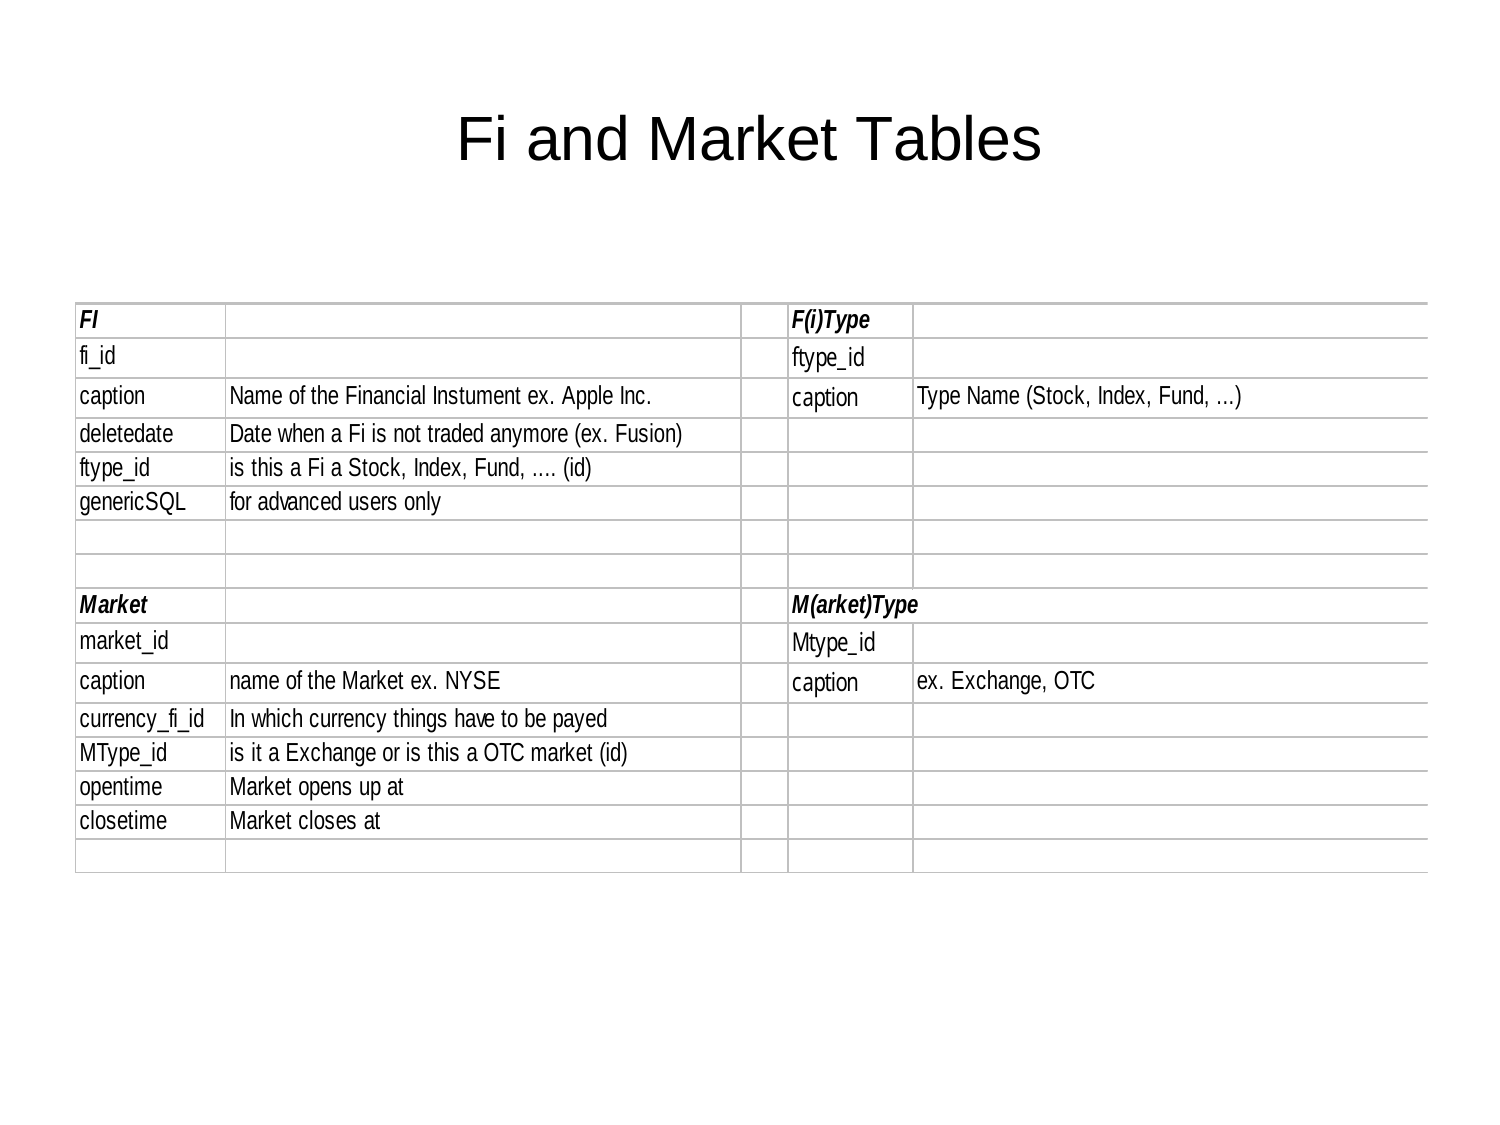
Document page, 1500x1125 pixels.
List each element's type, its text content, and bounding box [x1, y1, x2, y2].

title Fi and Market Tables [75, 45, 1426, 233]
chart [75, 302, 1430, 875]
